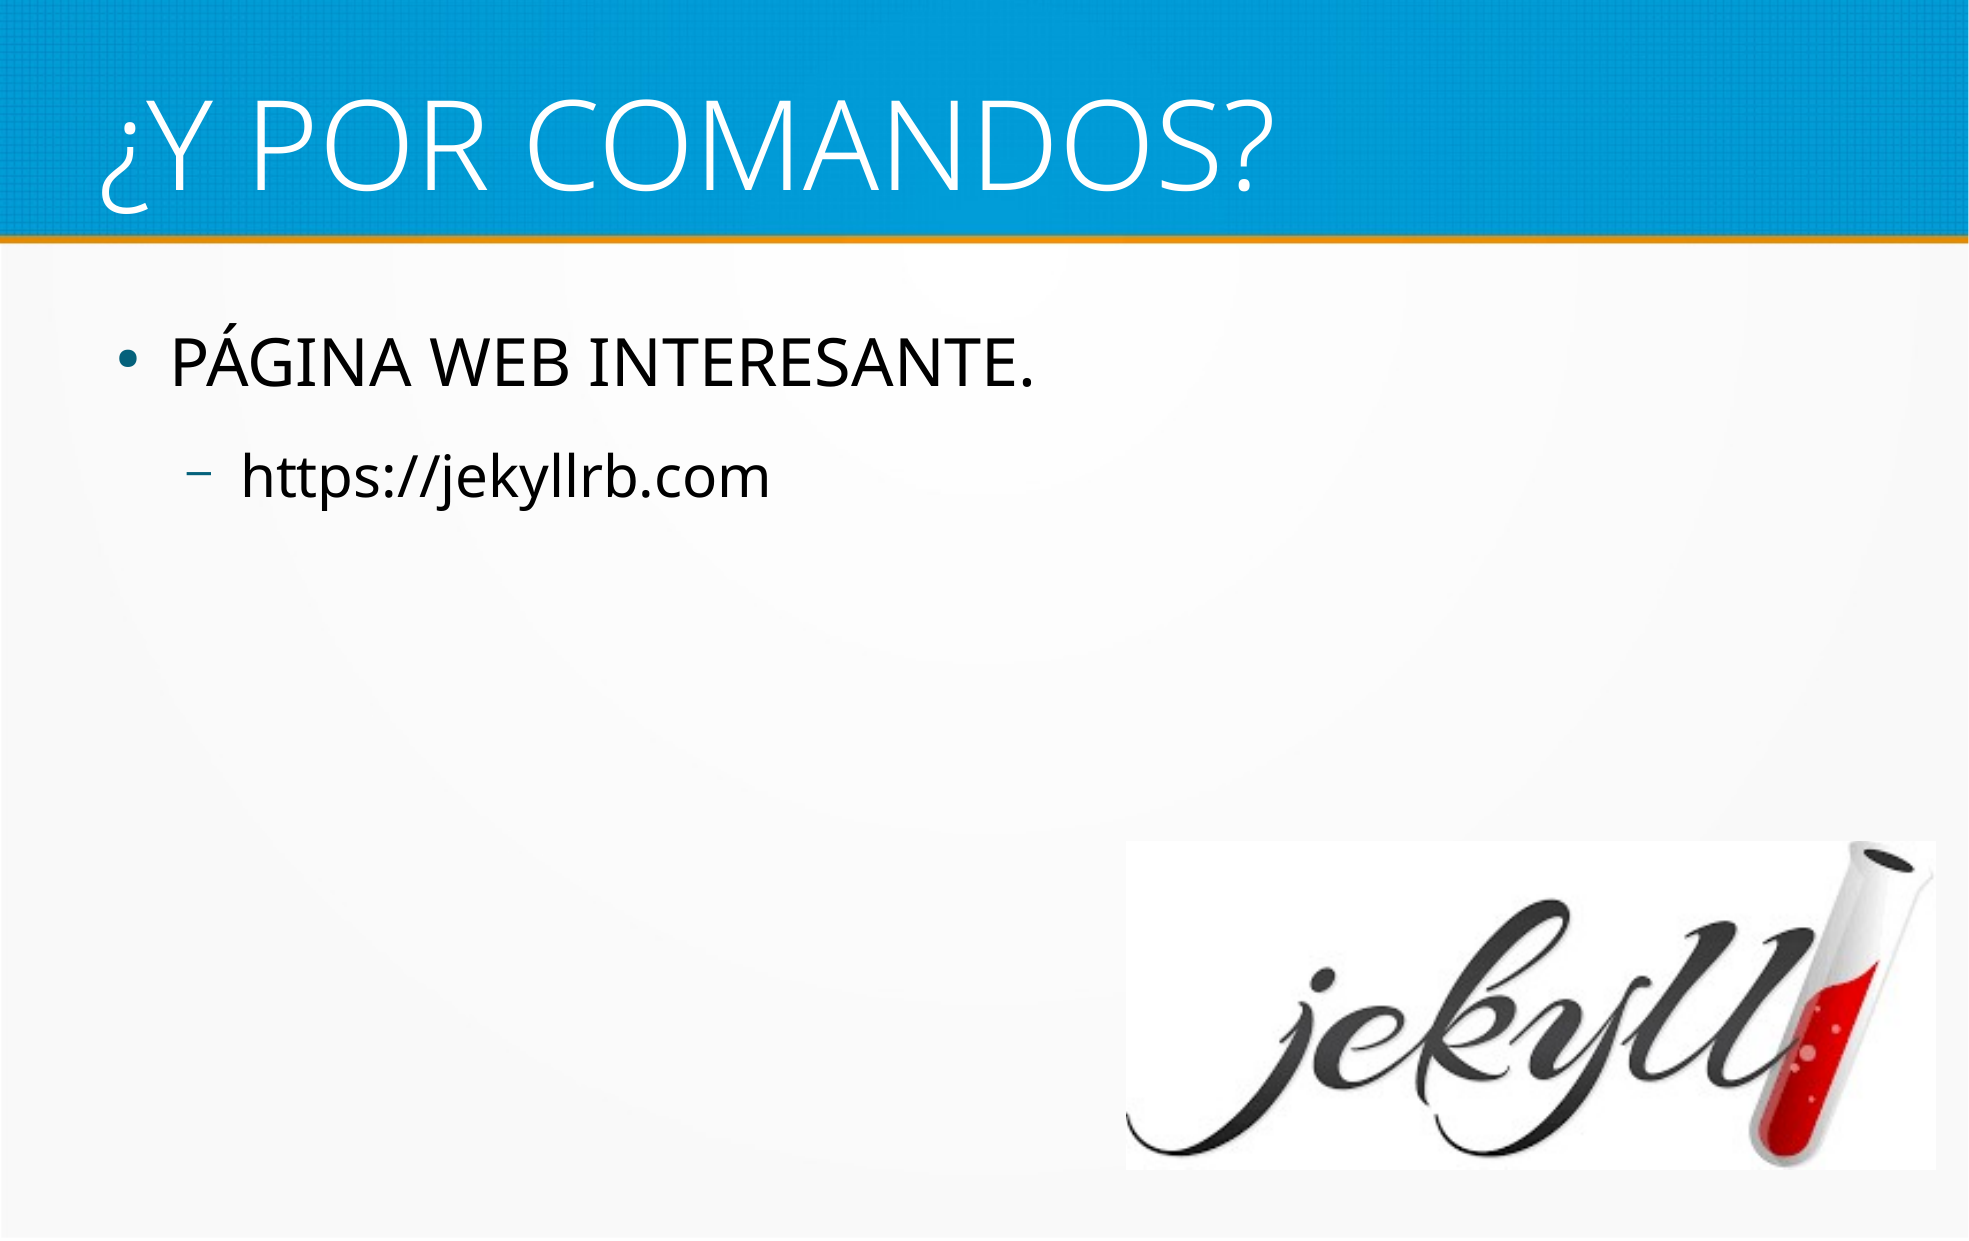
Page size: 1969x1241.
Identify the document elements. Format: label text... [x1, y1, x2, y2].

title ¿Y POR COMANDOS? [98, 19, 1870, 227]
picture [0, 233, 1969, 1241]
list PÁGINA WEB INTERESANTE. https://jekyllrb.com [98, 315, 1861, 1081]
